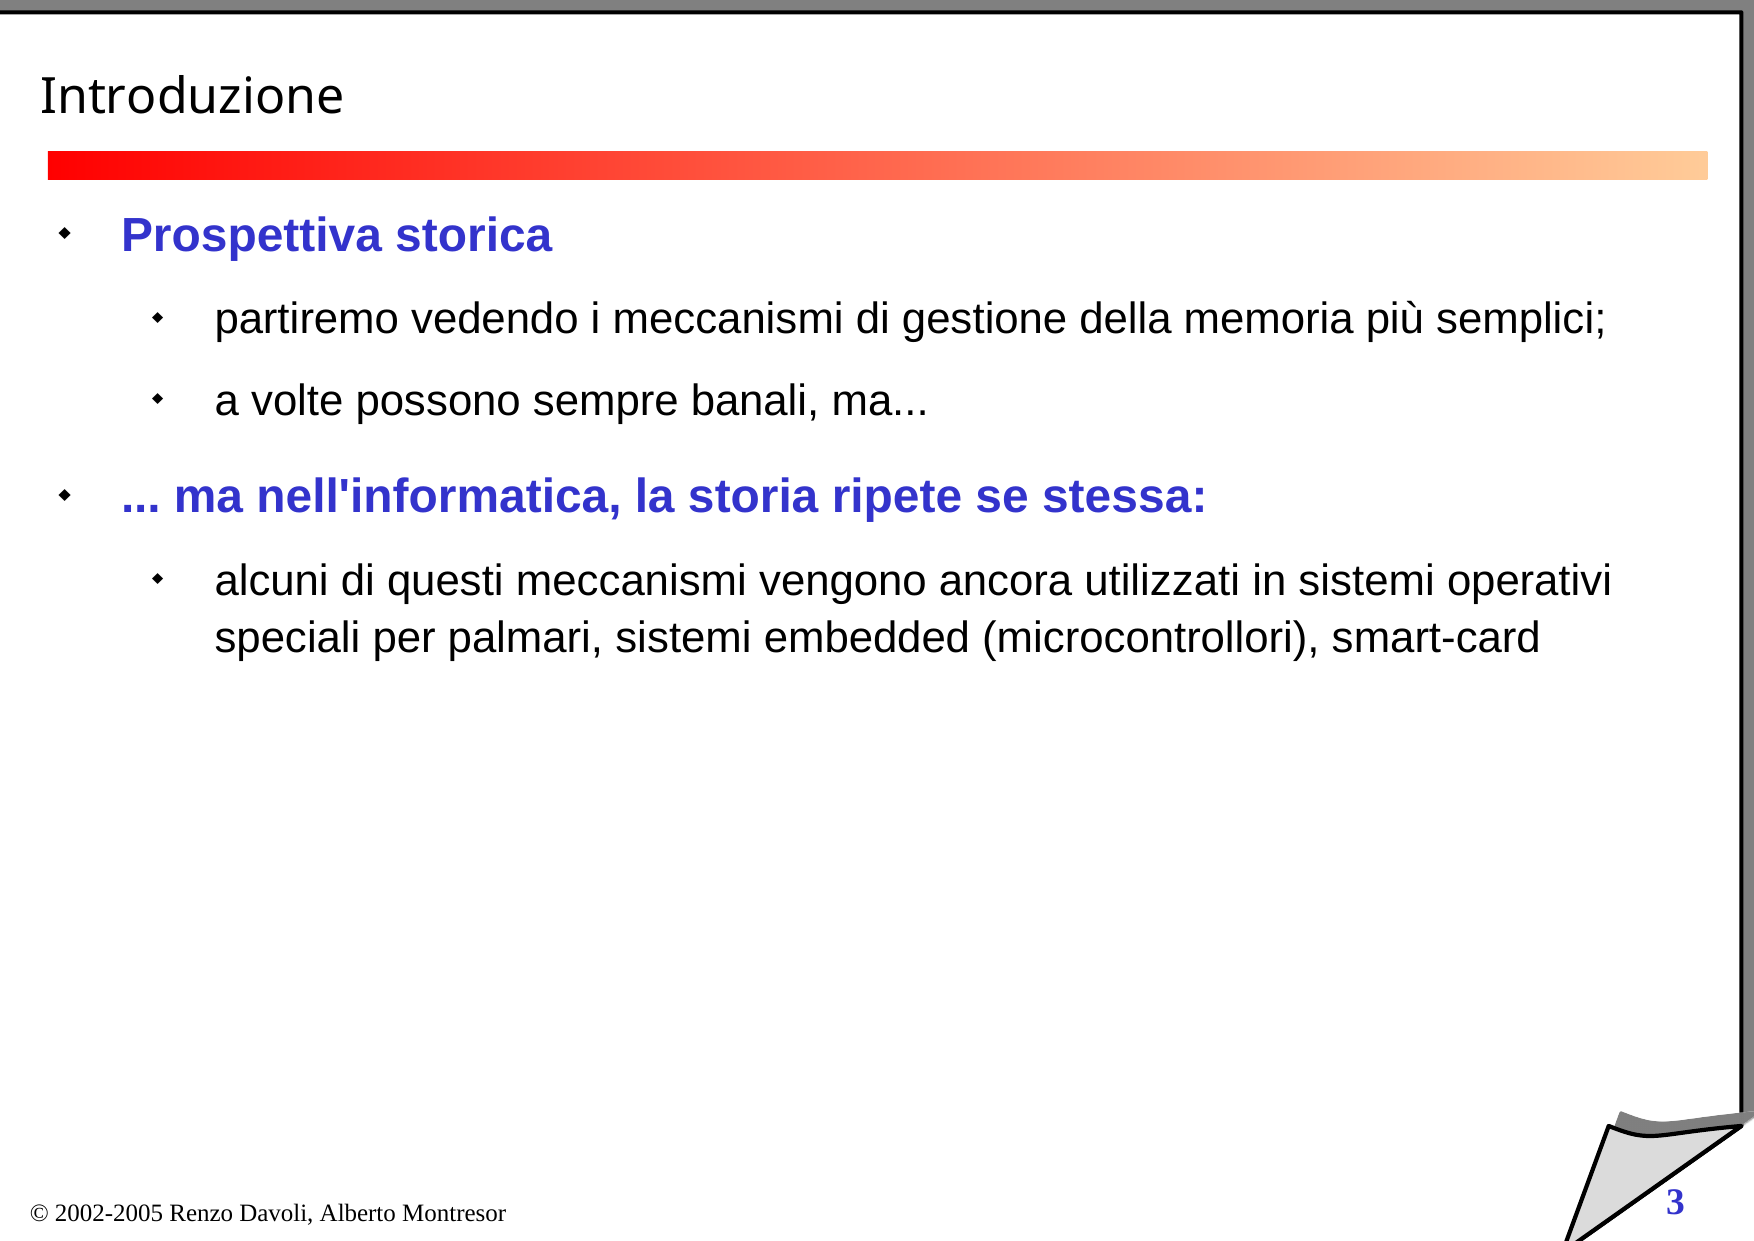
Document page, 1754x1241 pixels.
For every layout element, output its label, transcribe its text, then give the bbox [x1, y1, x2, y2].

title Introduzione [40, 49, 1714, 144]
list Prospettiva storica partiremo vedendo i meccanismi di gestione della memoria più semplici; a volte possono sempre banali, ma... ... ma nell'informatica, la storia ripete se stessa: alcuni di questi meccanismi vengono ancora utilizzati in sistemi operativi speciali per palmari, sistemi embedded (microcontrollori), smart-card [58, 206, 1696, 834]
